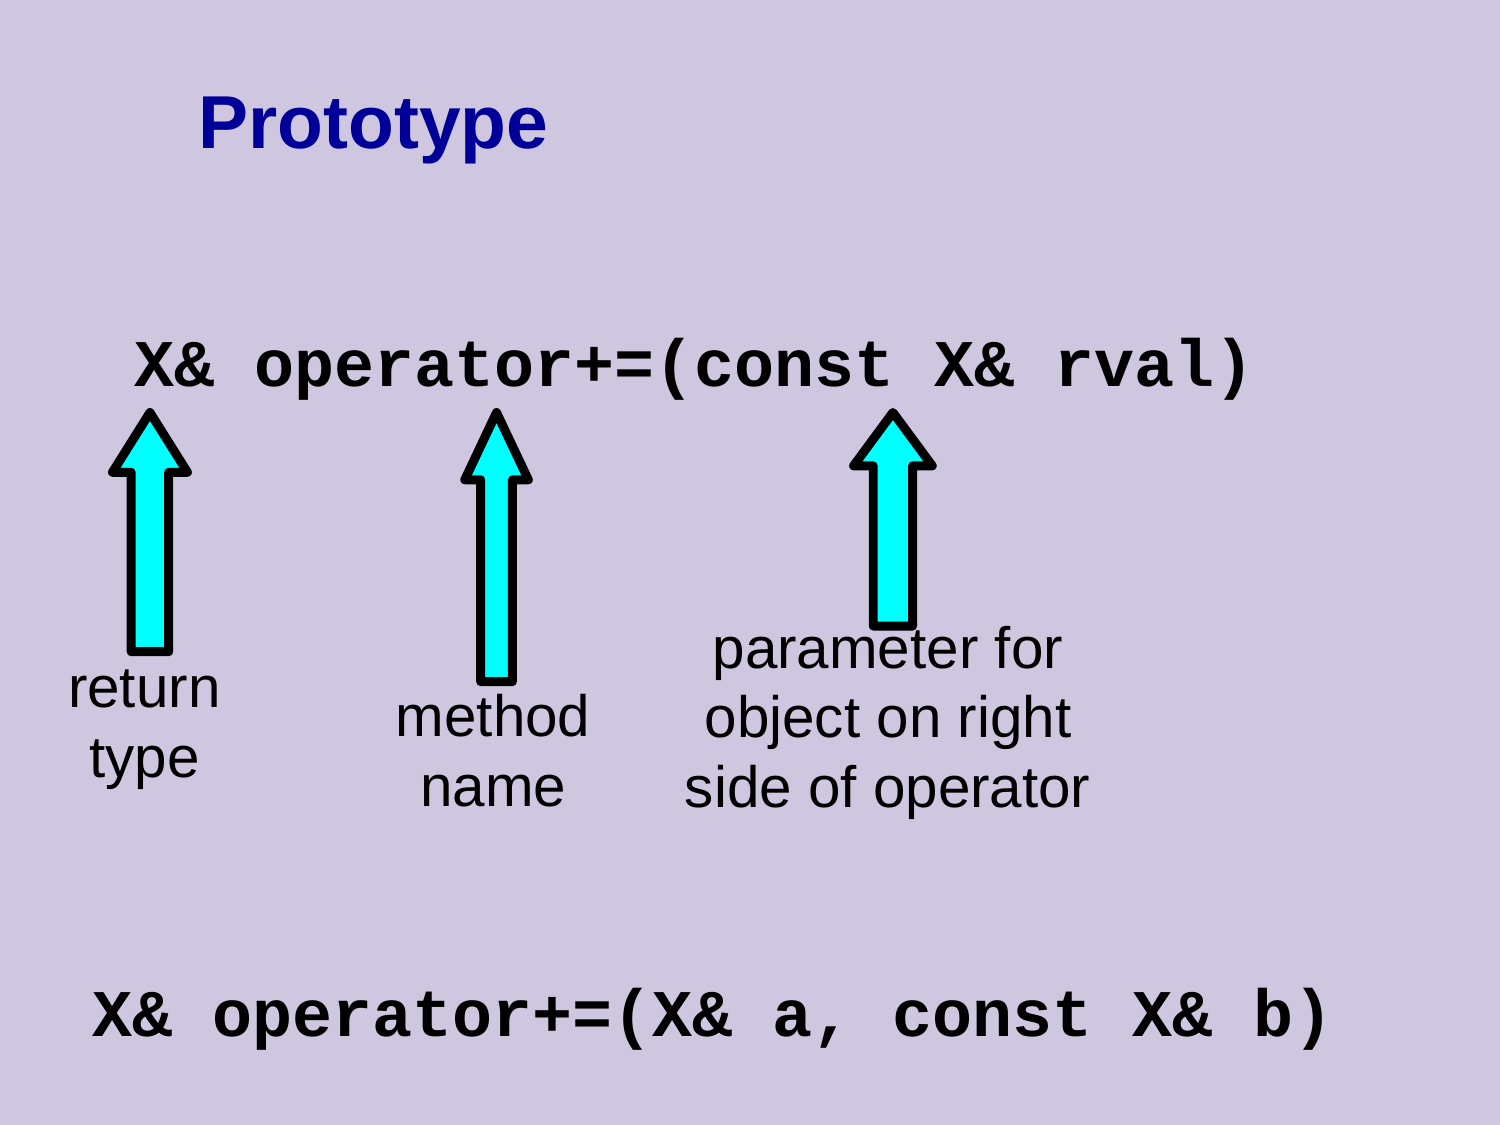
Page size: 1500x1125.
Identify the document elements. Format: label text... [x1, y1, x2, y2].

text_box [112, 412, 188, 652]
text_box [464, 412, 529, 682]
text_box return type [53, 641, 236, 797]
text_box X& operator+=(const X& rval) [0, 262, 1500, 417]
text_box method name [380, 670, 606, 827]
text_box X& operator+=(X& a, const X& b) [0, 974, 1381, 1066]
text_box parameter for object on right side of operator [670, 602, 1107, 828]
title Prototype [198, 24, 1468, 213]
text_box [853, 412, 933, 627]
